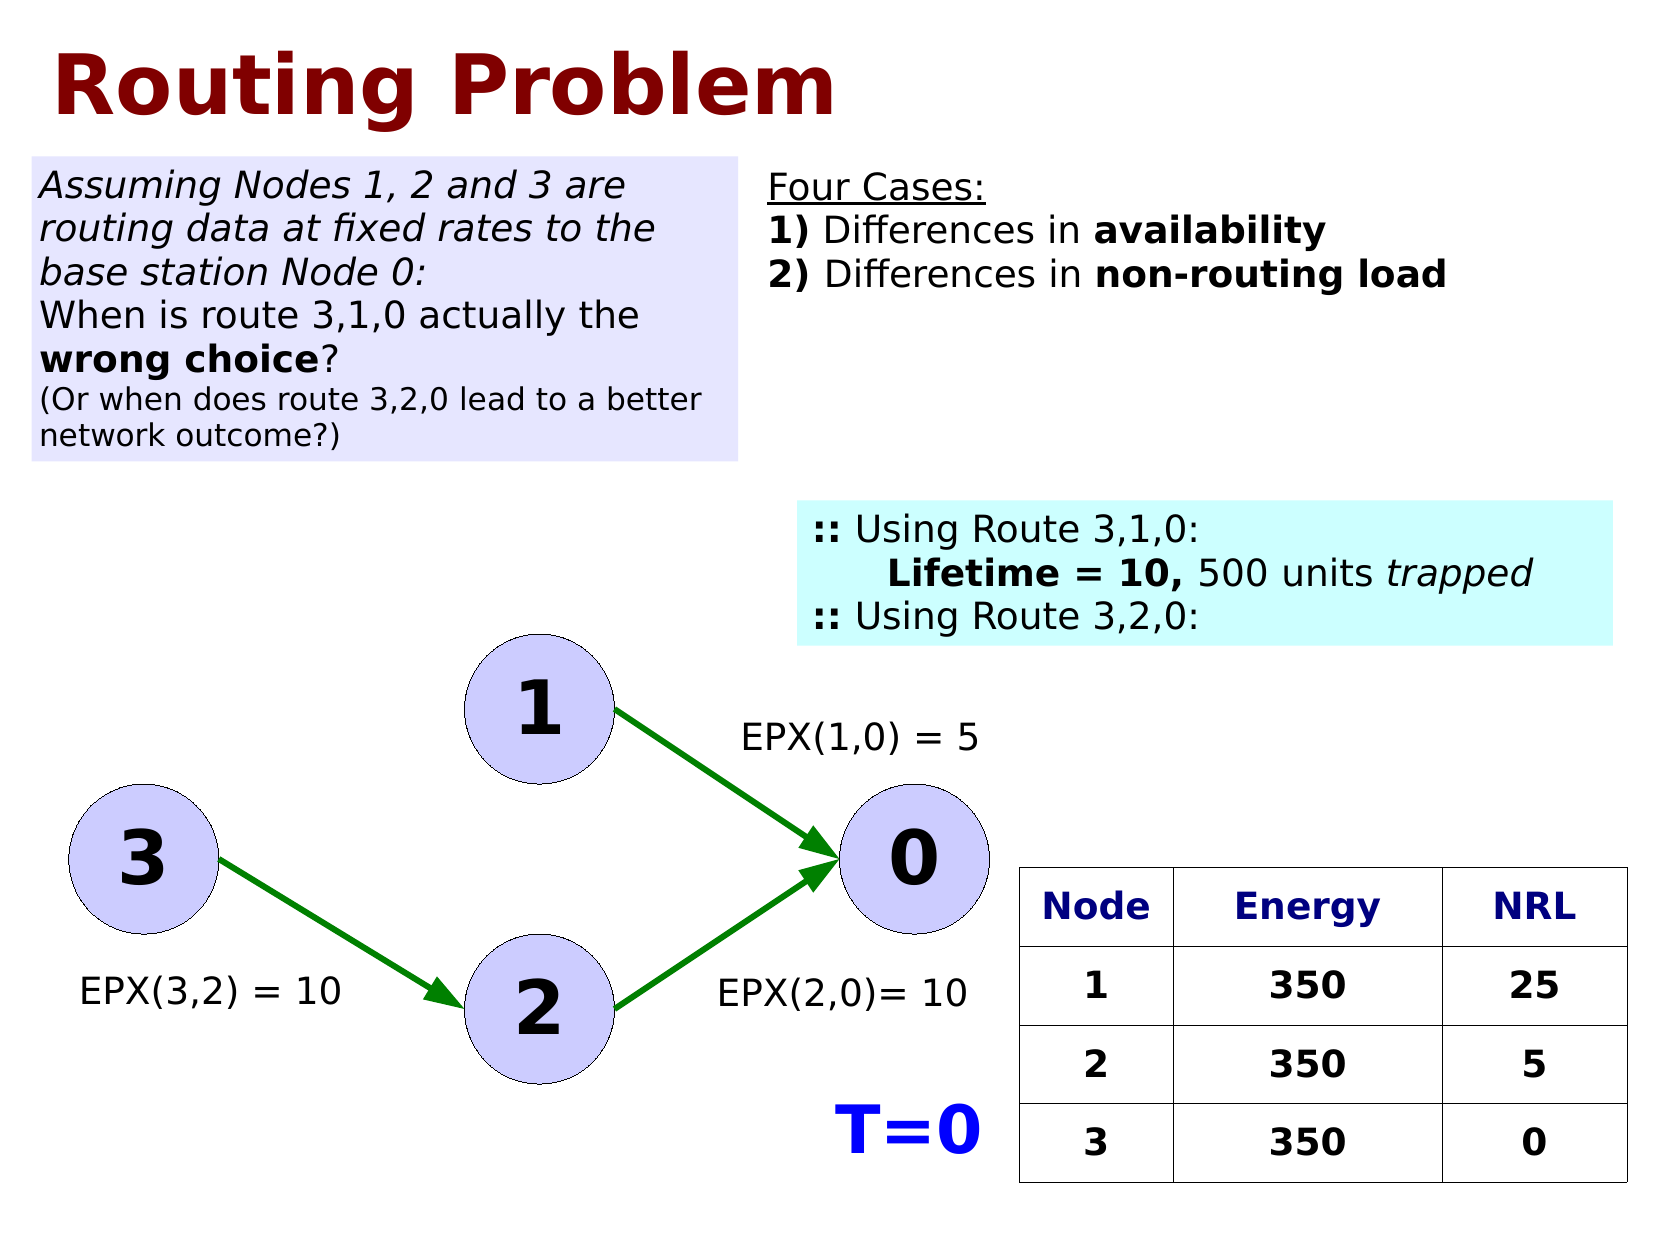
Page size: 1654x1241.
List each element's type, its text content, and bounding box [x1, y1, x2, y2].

table_header Energy [1174, 868, 1442, 946]
table_cell 0 [1443, 1104, 1627, 1182]
text_box EPX(2,0)= 10 [701, 964, 984, 1055]
text_box Assuming Nodes 1, 2 and 3 are routing data at fixed rates to the base station Node 0: When is route 3,1,0 actually the wrong choice? (Or when does route 3,2,0 lead to a better network outcome?) [31, 156, 739, 462]
text_box EPX(3,2) = 10 [64, 962, 358, 1021]
table_cell 2 [1020, 1026, 1173, 1103]
table_cell 5 [1443, 1026, 1627, 1103]
table_cell 350 [1174, 1104, 1442, 1182]
text_box :: Using Route 3,1,0: Lifetime = 10, 500 units trapped :: Using Route 3,2,0: [797, 500, 1613, 646]
text_box EPX(1,0) = 5 [725, 708, 996, 768]
text_box 0 [839, 784, 990, 935]
text_box 1 [464, 634, 615, 785]
text_box 2 [464, 934, 615, 1085]
table_cell 3 [1020, 1104, 1173, 1182]
table_header NRL [1443, 868, 1627, 946]
table_cell 350 [1174, 1026, 1442, 1103]
table_cell 350 [1174, 947, 1442, 1025]
table_header Node [1020, 868, 1173, 946]
text_box 3 [68, 784, 219, 935]
title Routing Problem [51, 0, 1654, 173]
table_cell 1 [1020, 947, 1173, 1025]
text_box Four Cases: 1) Differences in availability 2) Differences in non-routing load [752, 157, 1520, 478]
text_box T=0 [820, 1084, 999, 1180]
table_cell 25 [1443, 947, 1627, 1025]
